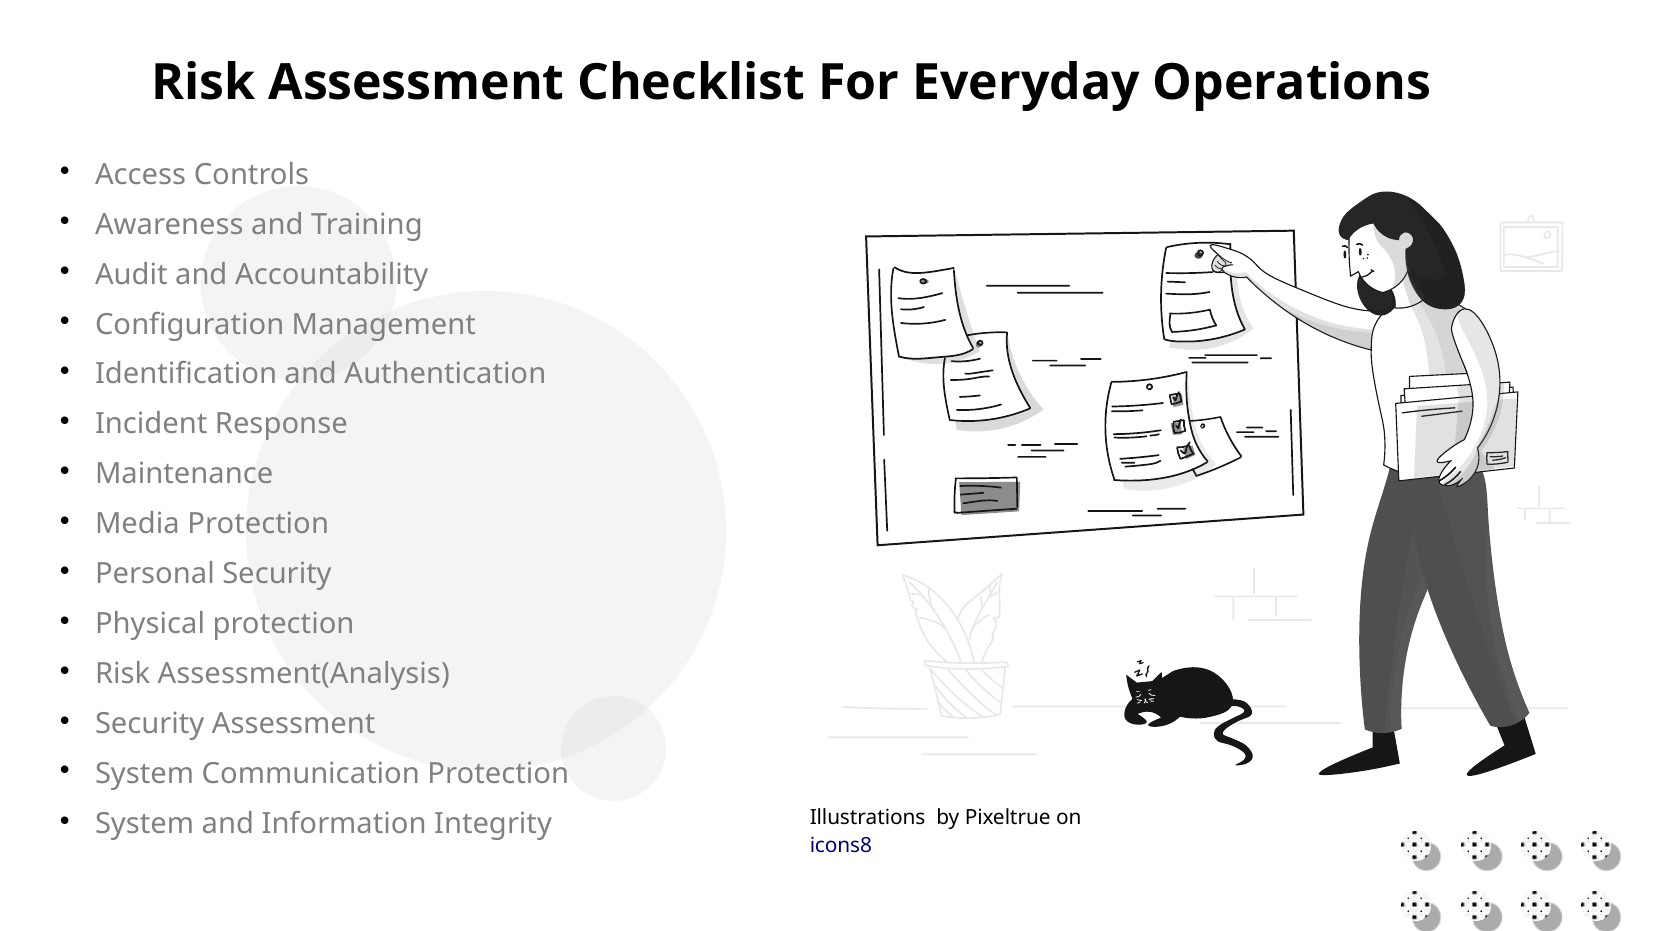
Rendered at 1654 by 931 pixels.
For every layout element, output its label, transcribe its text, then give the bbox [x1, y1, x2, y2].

picture [1580, 890, 1612, 922]
picture [1460, 830, 1492, 862]
text_box Access Controls Awareness and Training Audit and Accountability Configuration Management Identification and Authentication Incident Response Maintenance Media Protection Personal Security Physical protection Risk Assessment(Analysis) Security Assessment System Communication Protection System and Information Integrity [44, 147, 975, 477]
picture [1461, 890, 1492, 922]
picture [1400, 891, 1432, 922]
picture [1581, 830, 1612, 862]
picture [1520, 831, 1552, 862]
text_box Risk Assessment Checklist For Everyday Operations [136, 38, 1447, 123]
picture [1400, 830, 1432, 862]
picture [1520, 890, 1552, 922]
